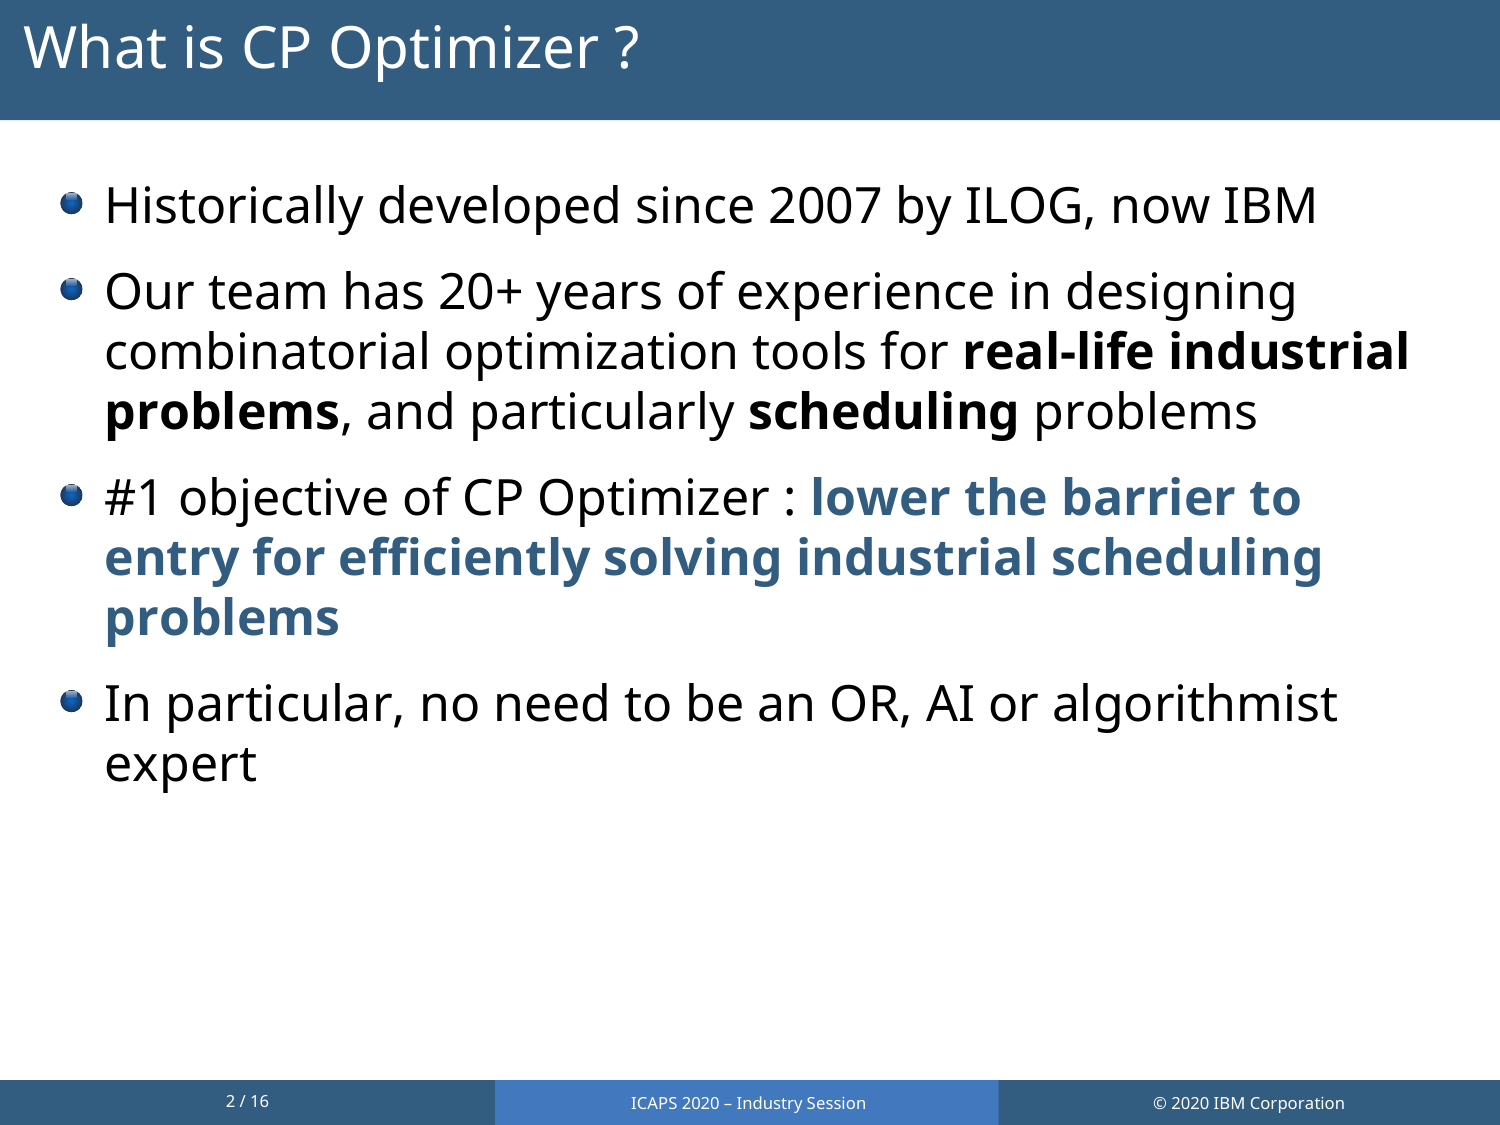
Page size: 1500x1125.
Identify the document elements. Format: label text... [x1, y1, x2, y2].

title What is CP Optimizer ? [0, 0, 1500, 121]
list Historically developed since 2007 by ILOG, now IBM Our team has 20+ years of experience in designing combinatorial optimization tools for real-life industrial problems, and particularly scheduling problems #1 objective of CP Optimizer : lower the barrier to entry for efficiently solving industrial scheduling problems In particular, no need to be an OR, AI or algorithmist expert [45, 165, 1441, 1036]
